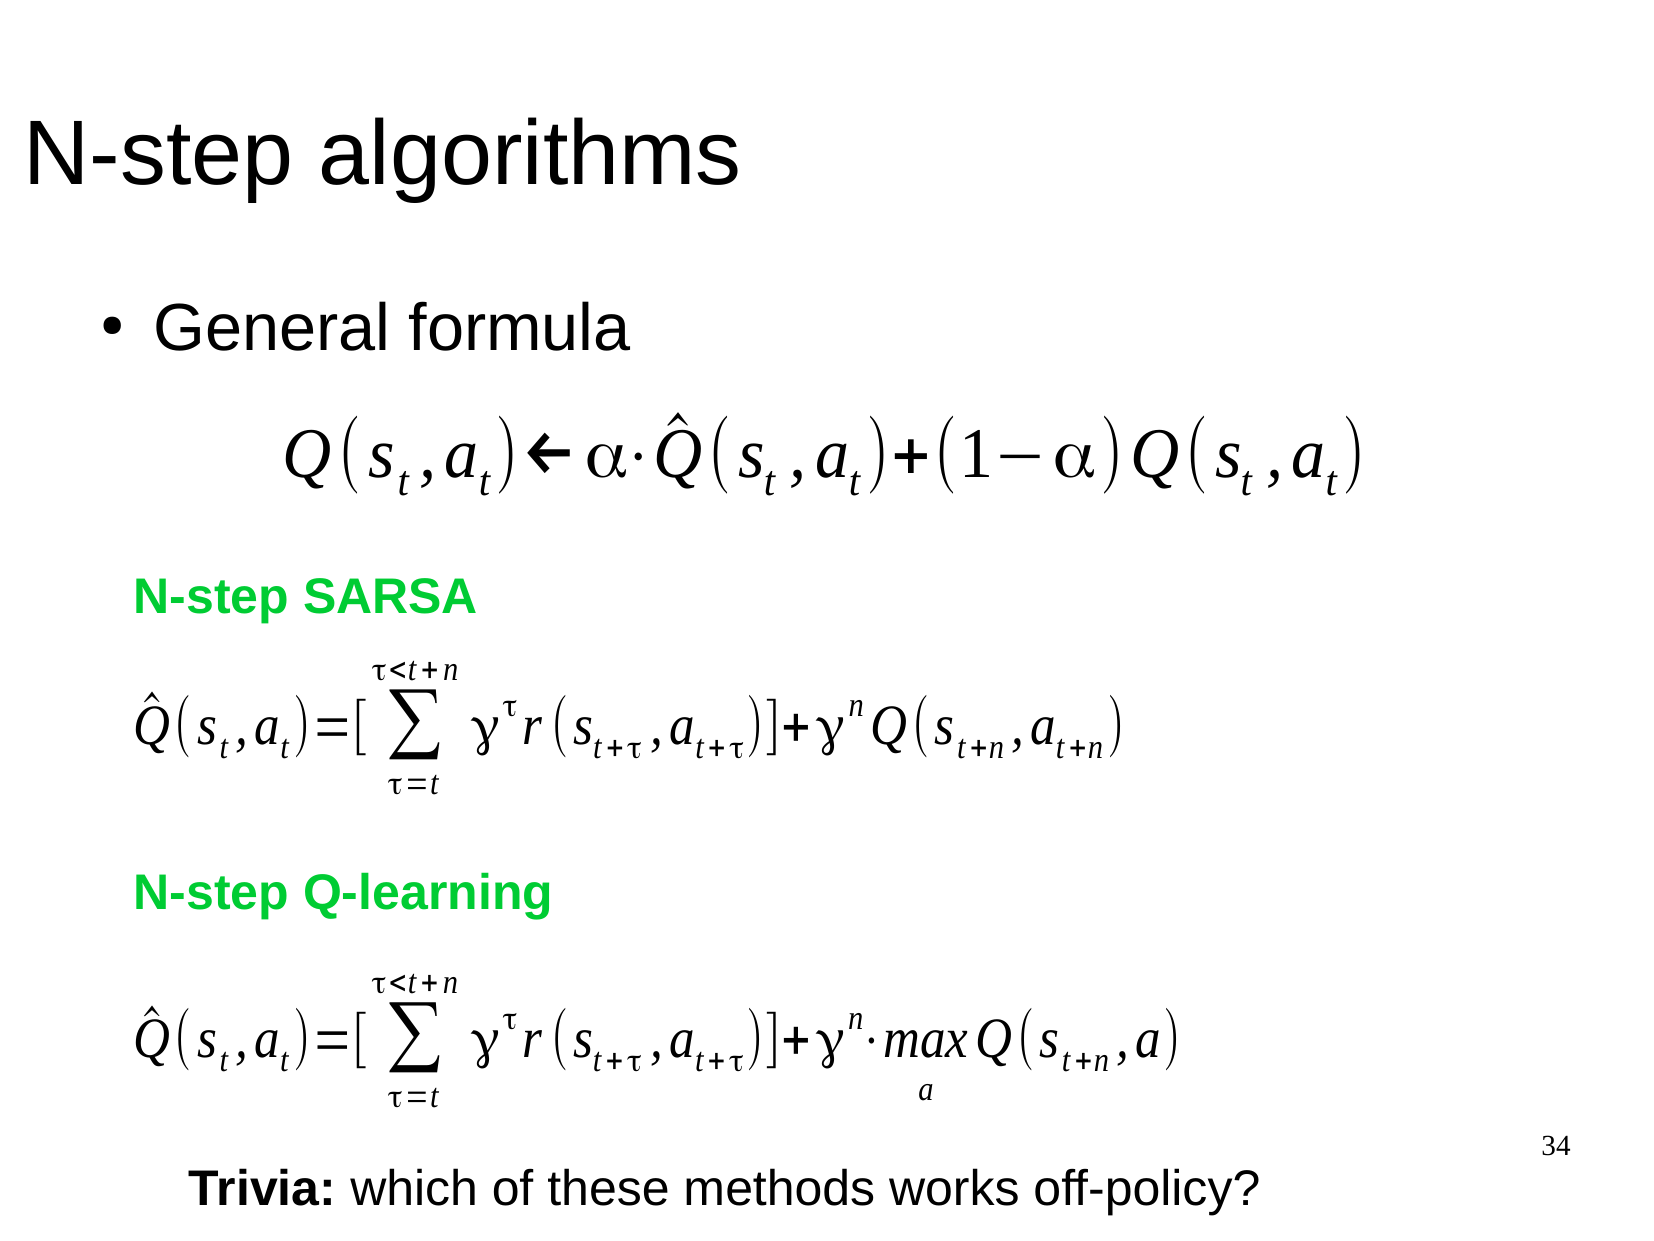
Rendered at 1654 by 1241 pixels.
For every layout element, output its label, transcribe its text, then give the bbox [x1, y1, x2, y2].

chart [265, 406, 1383, 505]
title N-step algorithms [23, 49, 1512, 257]
chart [120, 648, 1137, 804]
text_box Trivia: which of these methods works off-policy? [171, 1150, 1279, 1228]
chart [120, 961, 1193, 1117]
text_box N-step Q-learning [118, 856, 569, 928]
list General formula [82, 290, 1571, 1010]
text_box N-step SARSA [118, 561, 493, 633]
